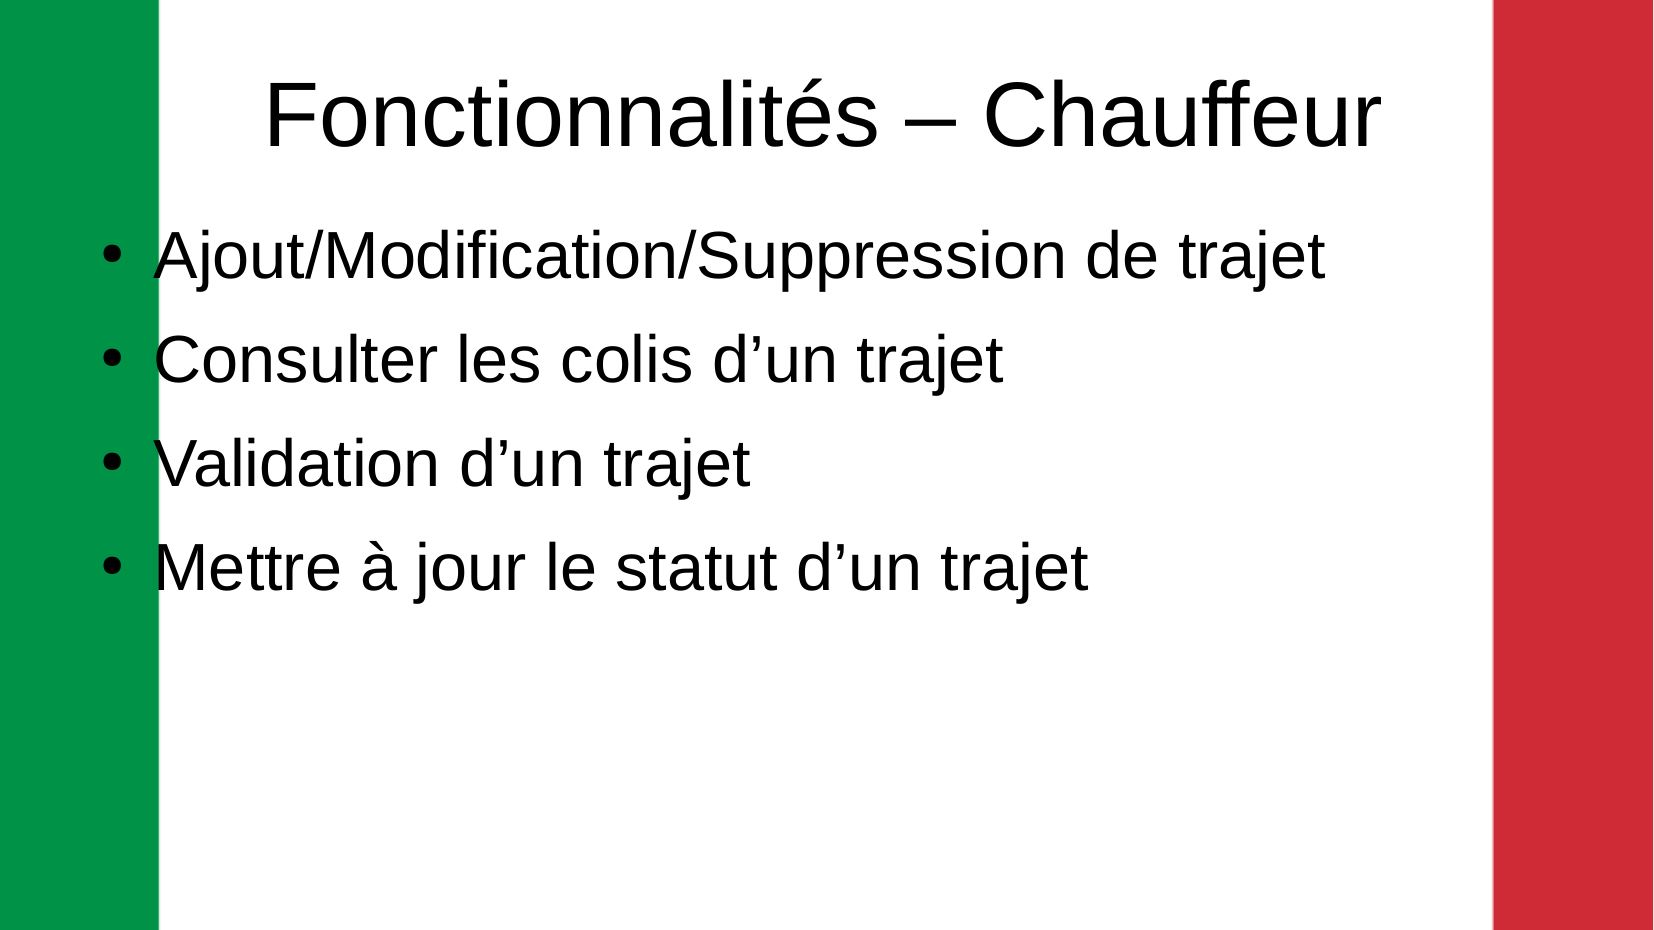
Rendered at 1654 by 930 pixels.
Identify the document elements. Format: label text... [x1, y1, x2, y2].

list Ajout/Modification/Suppression de trajet Consulter les colis d’un trajet Validation d’un trajet Mettre à jour le statut d’un trajet [82, 217, 1571, 757]
title Fonctionnalités – Chauffeur [82, 37, 1571, 193]
picture [0, 0, 1654, 930]
